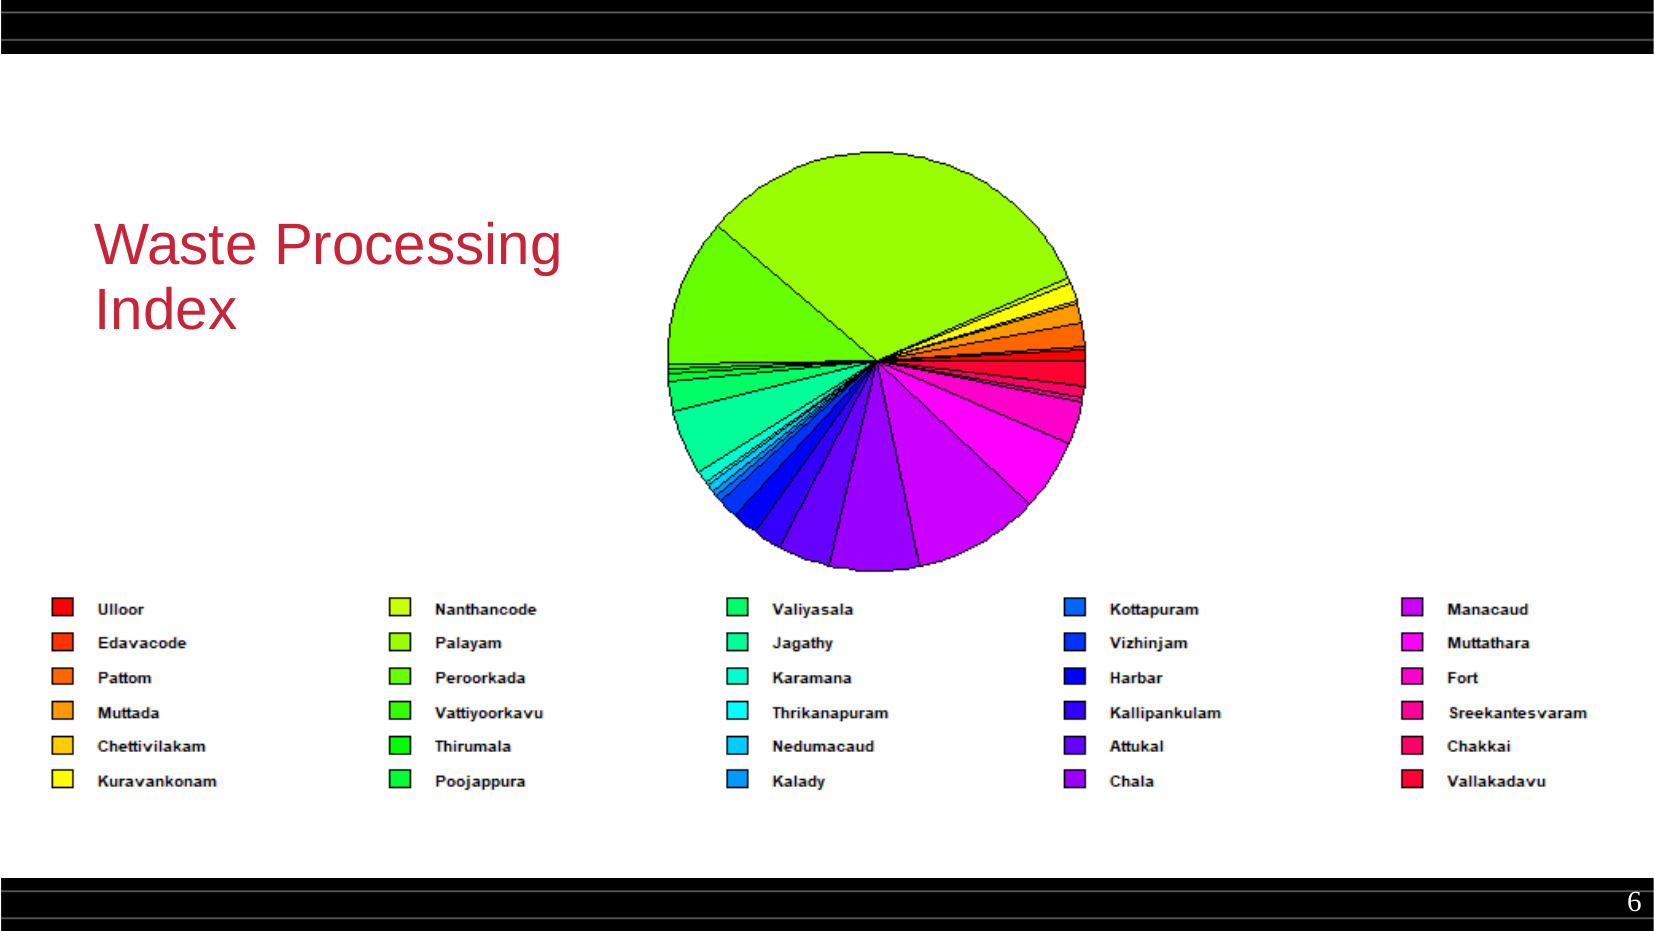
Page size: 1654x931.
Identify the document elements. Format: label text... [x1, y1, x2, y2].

picture [1, 878, 1654, 931]
title Waste Processing Index [94, 199, 567, 355]
picture [35, 141, 1595, 792]
picture [1, 0, 1654, 54]
